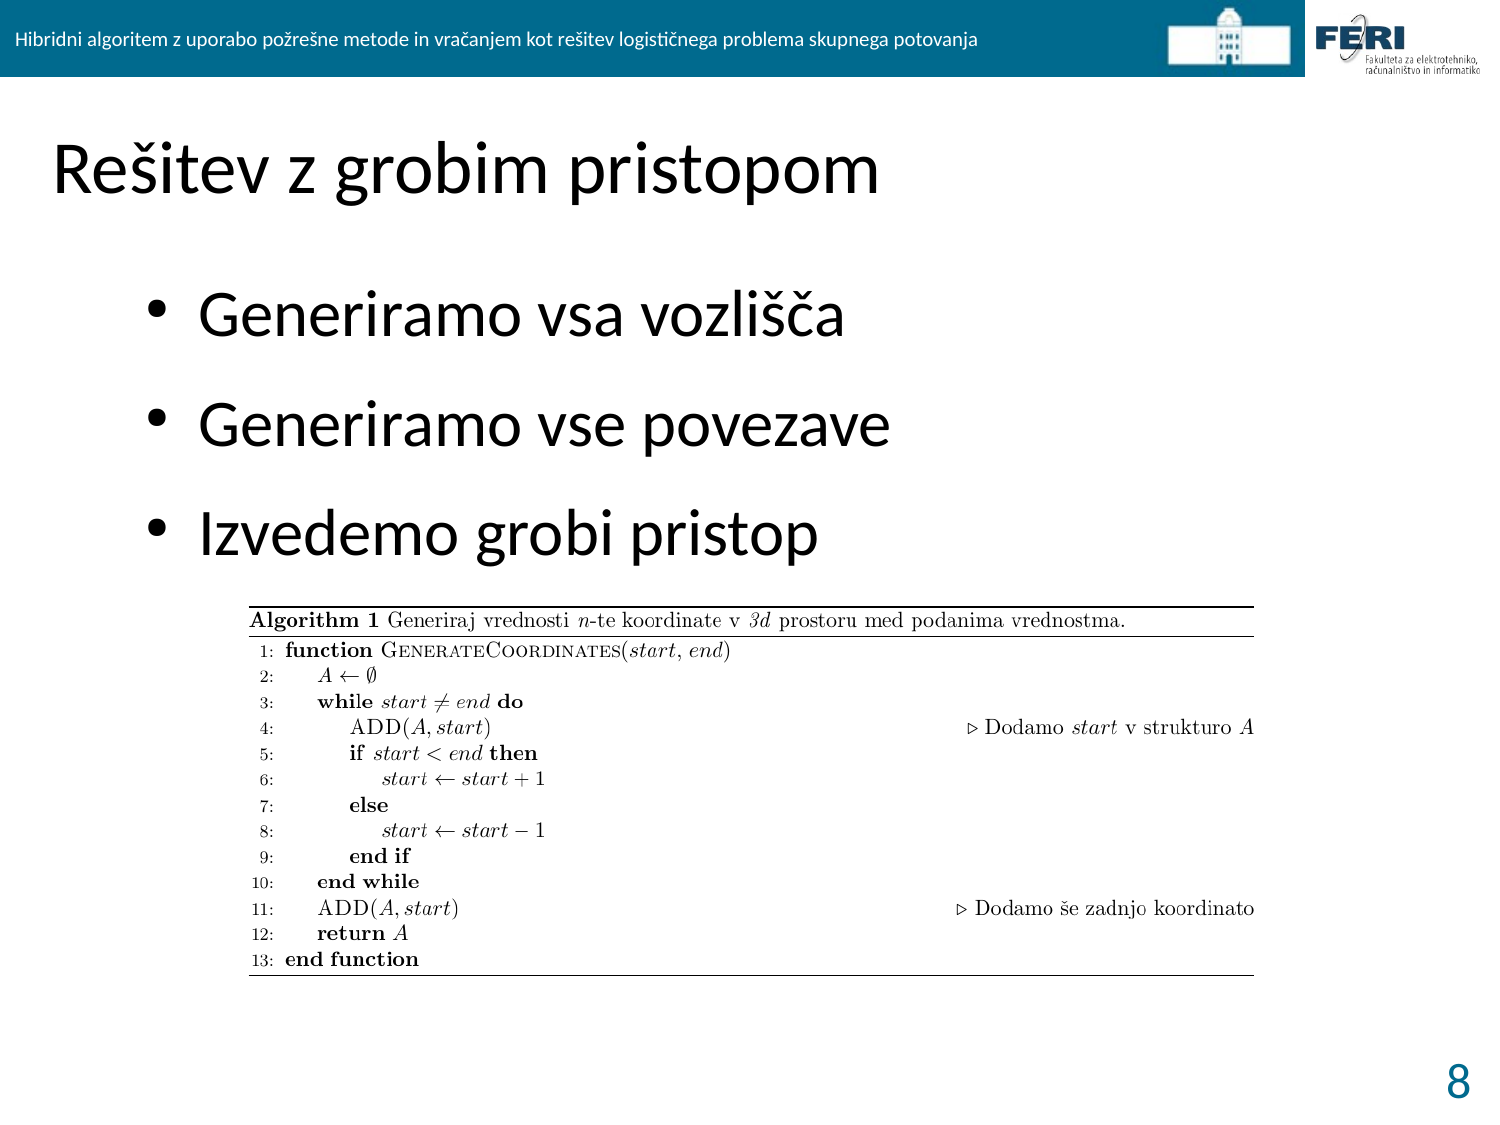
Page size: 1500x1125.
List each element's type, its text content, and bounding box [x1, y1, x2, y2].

picture [1167, 7, 1292, 66]
picture [228, 599, 1276, 990]
footer Hibridni algoritem z uporabo požrešne metode in vračanjem kot rešitev logističnega problema skupnega potovanja [0, 0, 1117, 77]
slide_number <number> [1339, 1046, 1487, 1112]
list Generiramo vsa vozlišča Generiramo vse povezave Izvedemo grobi pristop [112, 262, 1388, 1019]
picture [1316, 13, 1480, 74]
title Rešitev z grobim pristopom [37, 78, 1463, 250]
